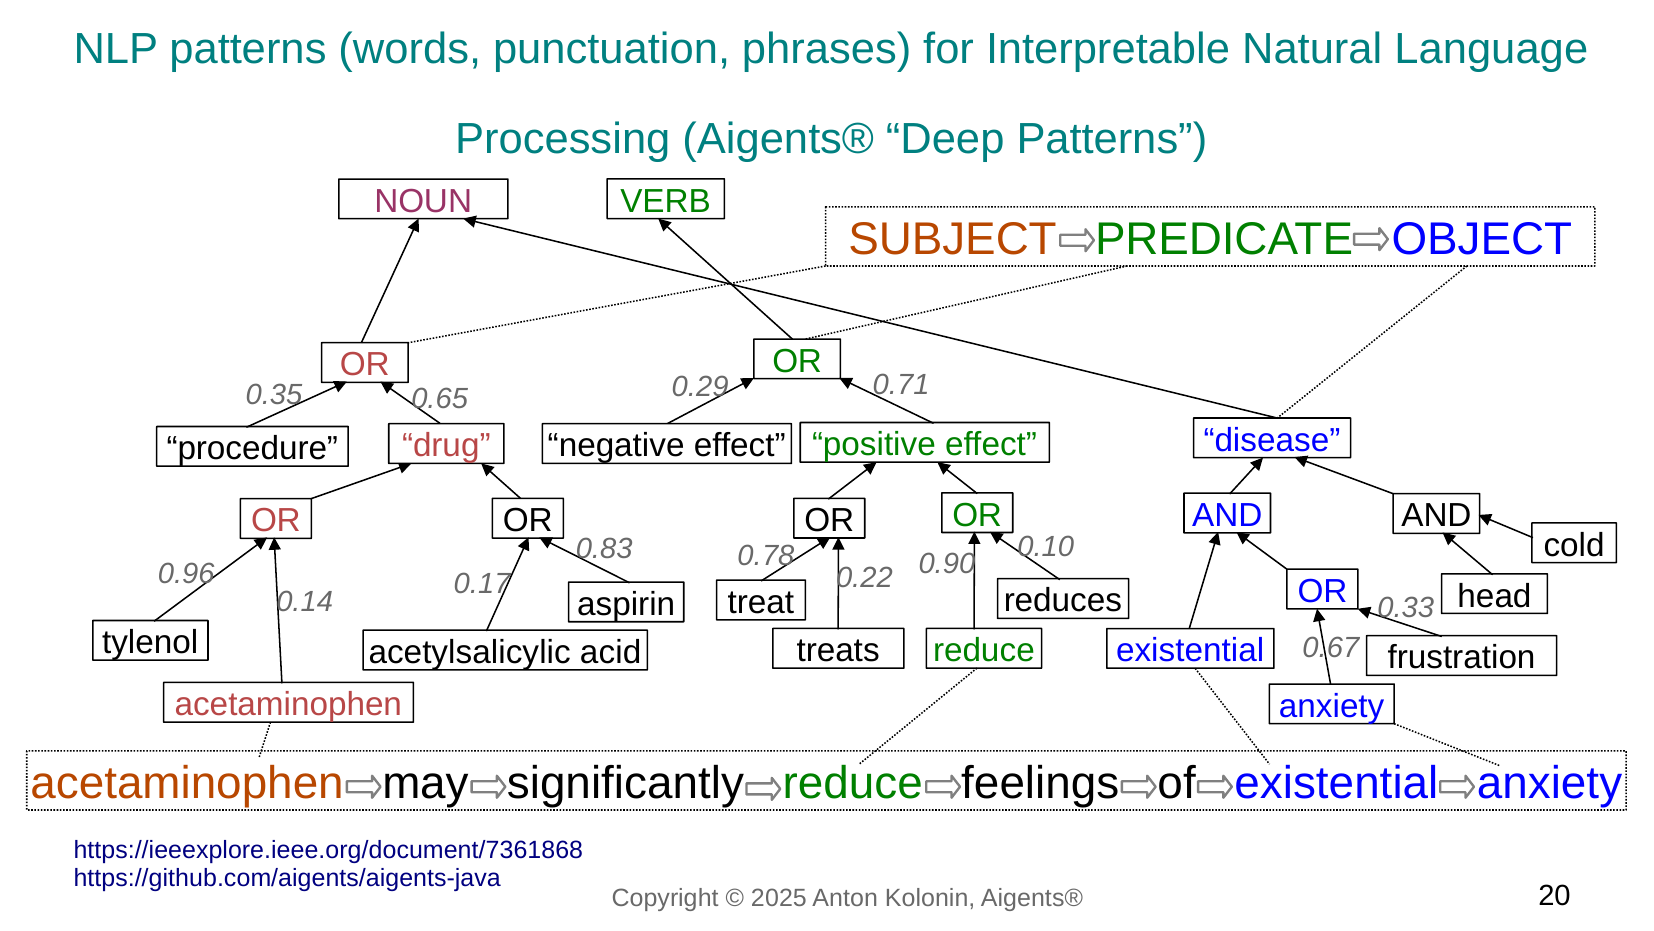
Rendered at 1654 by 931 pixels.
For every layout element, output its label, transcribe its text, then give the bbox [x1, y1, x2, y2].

text_box OR [321, 342, 409, 383]
text_box aspirin [568, 582, 684, 622]
text_box head [1441, 573, 1548, 614]
text_box 0.29 [656, 362, 744, 411]
text_box 0.78 [722, 531, 810, 579]
text_box existential [1106, 628, 1274, 669]
text_box reduce [926, 628, 1042, 669]
text_box anxiety [1269, 684, 1395, 724]
text_box acetylsalicylic acid [363, 630, 648, 670]
table_header [1453, 266, 1524, 515]
text_box reduces [997, 578, 1129, 619]
text_box “positive effect” [800, 422, 1050, 463]
text_box AND [1393, 493, 1480, 534]
text_box acetaminophen [163, 682, 414, 723]
text_box OR [1286, 569, 1358, 609]
text_box 0.14 [261, 577, 349, 625]
text_box OR [941, 492, 1013, 533]
text_box 0.65 [396, 374, 484, 422]
text_box https://ieeexplore.ieee.org/document/7361868 https://github.com/aigents/aigents-java [58, 828, 600, 904]
text_box OR [240, 498, 312, 539]
text_box SUBJECT PREDICATE OBJECT [825, 206, 1595, 266]
text_box OR [793, 498, 865, 538]
text_box “disease” [1193, 417, 1351, 458]
text_box “negative effect” [542, 423, 792, 464]
text_box 0.22 [821, 553, 908, 601]
text_box “procedure” [156, 426, 349, 467]
text_box treat [716, 580, 806, 620]
text_box cold [1531, 522, 1617, 563]
text_box NOUN [338, 179, 508, 219]
text_box 0.71 [857, 360, 945, 409]
text_box frustration [1366, 635, 1557, 676]
text_box VERB [607, 178, 725, 219]
text_box OR [492, 498, 564, 539]
text_box 0.10 [1002, 522, 1090, 570]
text_box OR [753, 339, 841, 379]
table_header [1453, 188, 1524, 206]
text_box AND [1183, 493, 1271, 533]
text_box 0.67 [1287, 623, 1375, 672]
text_box acetaminophen may significantly reduce feelings of existential anxiety [26, 750, 1627, 811]
text_box “drug” [388, 423, 504, 464]
text_box 0.17 [438, 559, 526, 607]
text_box NLP patterns (words, punctuation, phrases) for Interpretable Natural Language Processing (Aigents® “Deep Patterns”) [0, 33, 1641, 170]
text_box 0.90 [903, 539, 991, 587]
text_box 0.83 [561, 524, 648, 572]
text_box tylenol [92, 620, 208, 661]
text_box treats [772, 628, 904, 669]
text_box 0.96 [143, 549, 230, 597]
text_box 0.35 [230, 370, 318, 418]
text_box 0.33 [1362, 583, 1450, 631]
